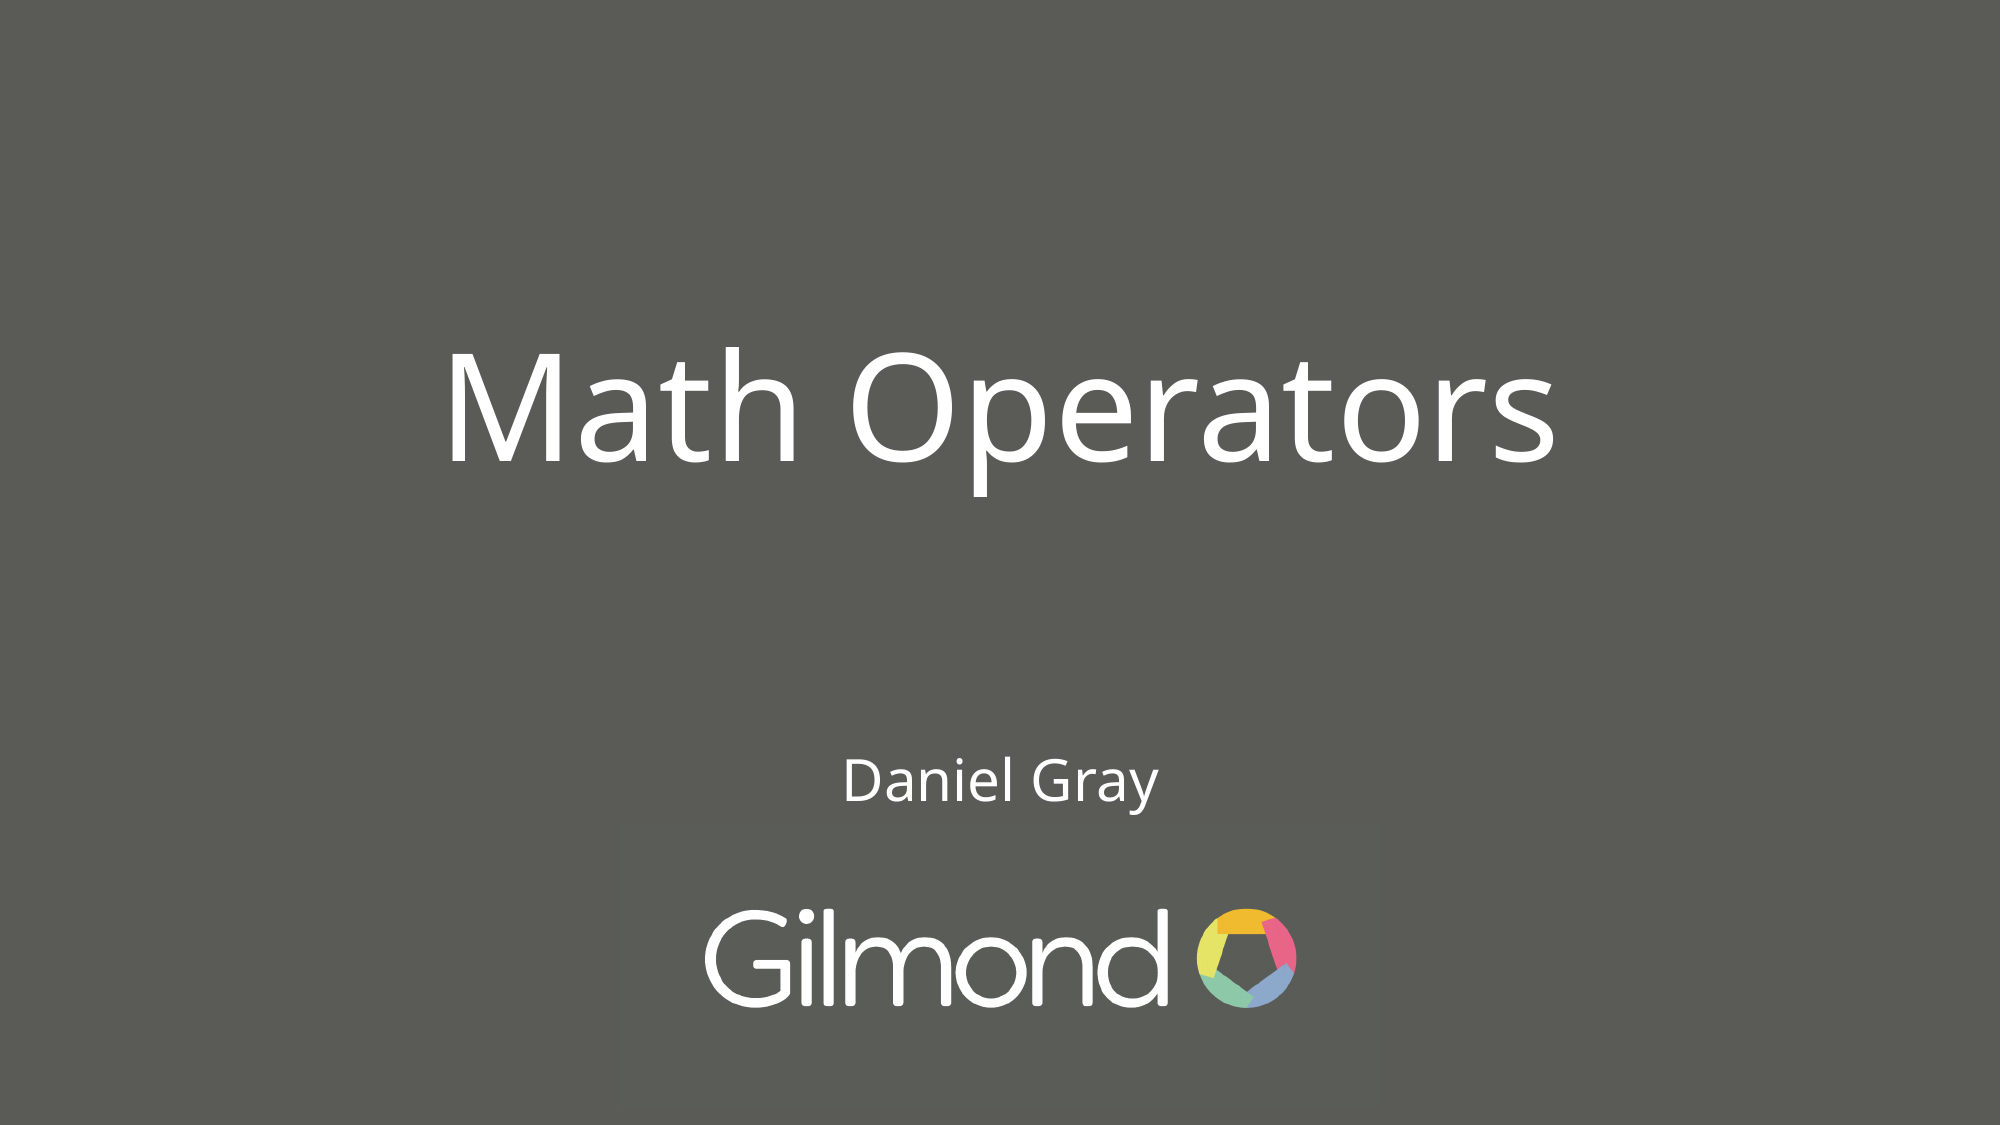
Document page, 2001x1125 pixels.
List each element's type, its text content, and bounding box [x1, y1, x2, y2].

picture [620, 824, 1380, 1108]
subtitle Daniel Gray [249, 581, 1750, 985]
subtitle Math Operators [249, 211, 1750, 581]
